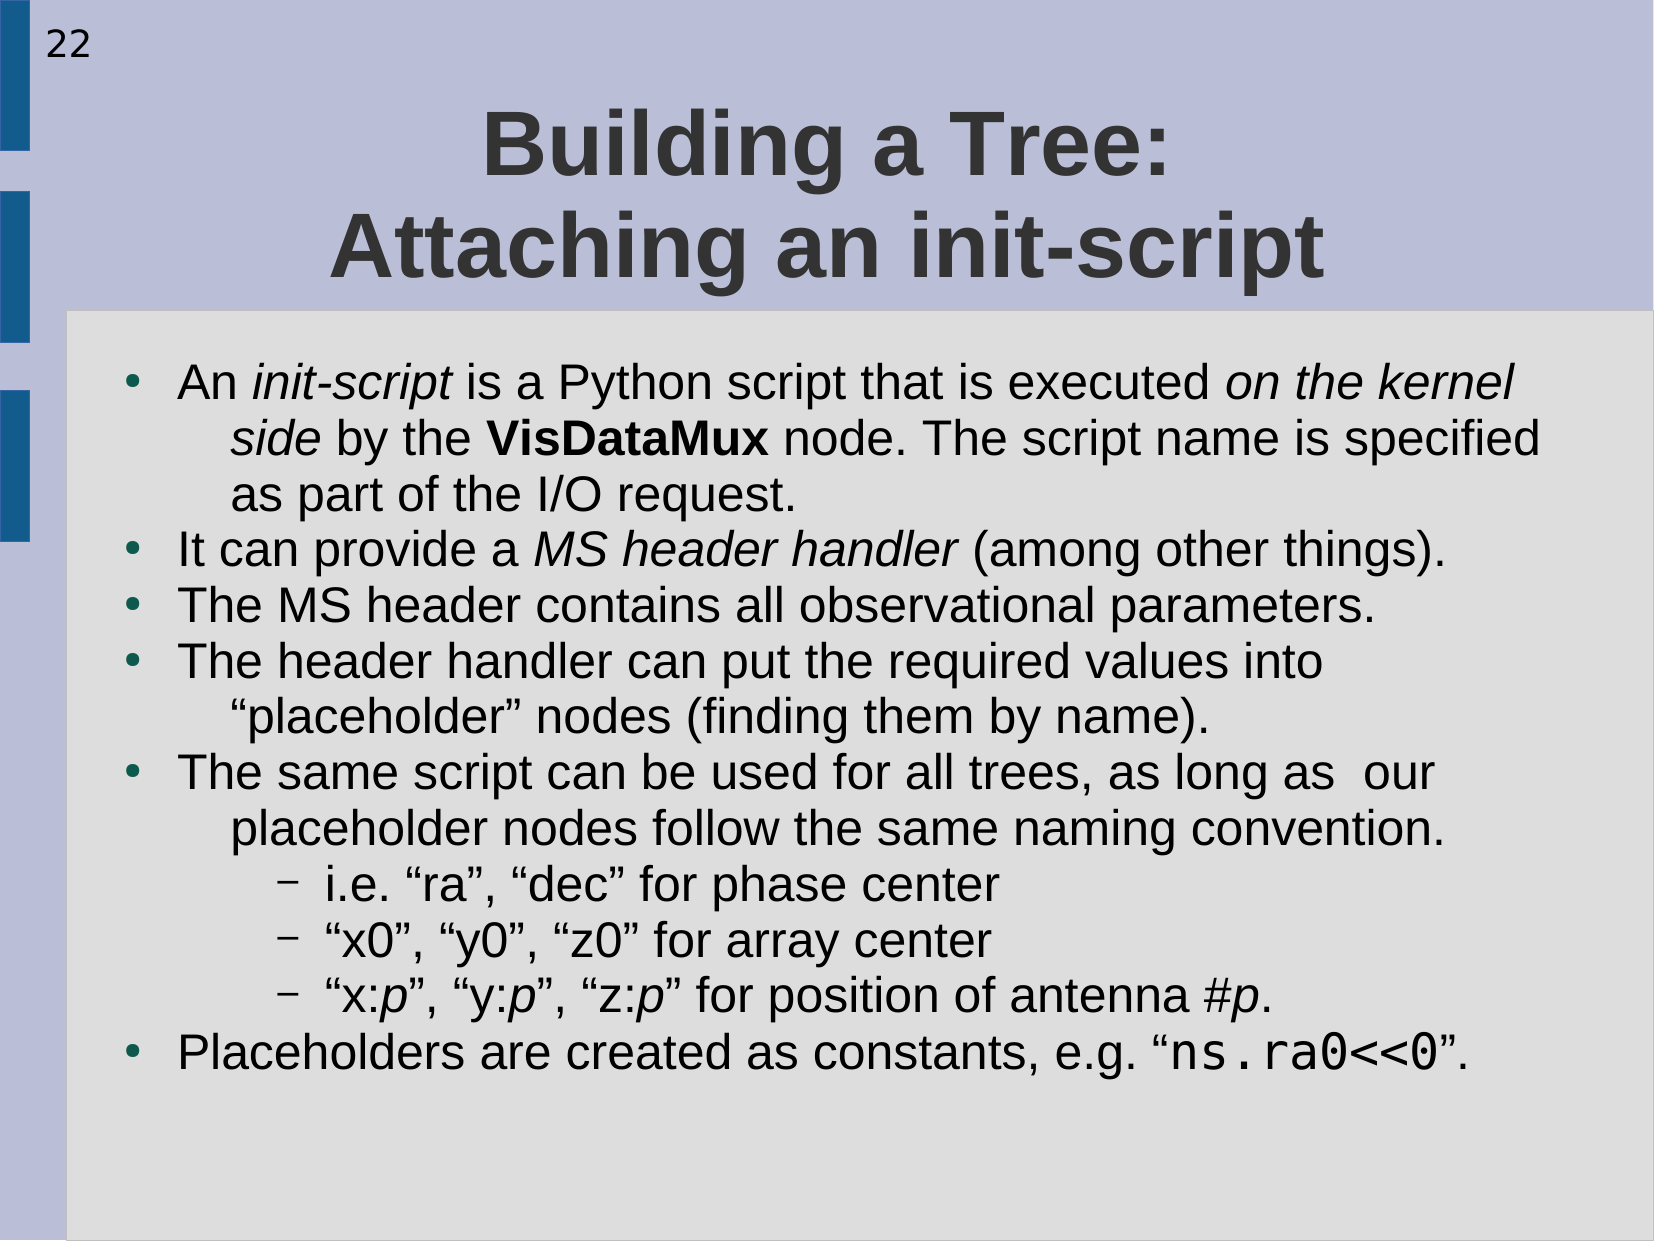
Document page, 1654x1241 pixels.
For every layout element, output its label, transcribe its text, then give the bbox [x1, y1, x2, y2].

title Building a Tree: Attaching an init-script [121, 91, 1534, 299]
list An init-script is a Python script that is executed on the kernel side by the VisDataMux node. The script name is specified as part of the I/O request. It can provide a MS header handler (among other things). The MS header contains all observational parameters. The header handler can put the required values into “placeholder” nodes (finding them by name). The same script can be used for all trees, as long as our placeholder nodes follow the same naming convention. i.e. “ra”, “dec” for phase center “x0”, “y0”, “z0” for array center “x:p”, “y:p”, “z:p” for position of antenna #p. Placeholders are created as constants, e.g. “ns.ra0<<0”. [88, 354, 1595, 1136]
text_box <number> [32, 15, 267, 89]
